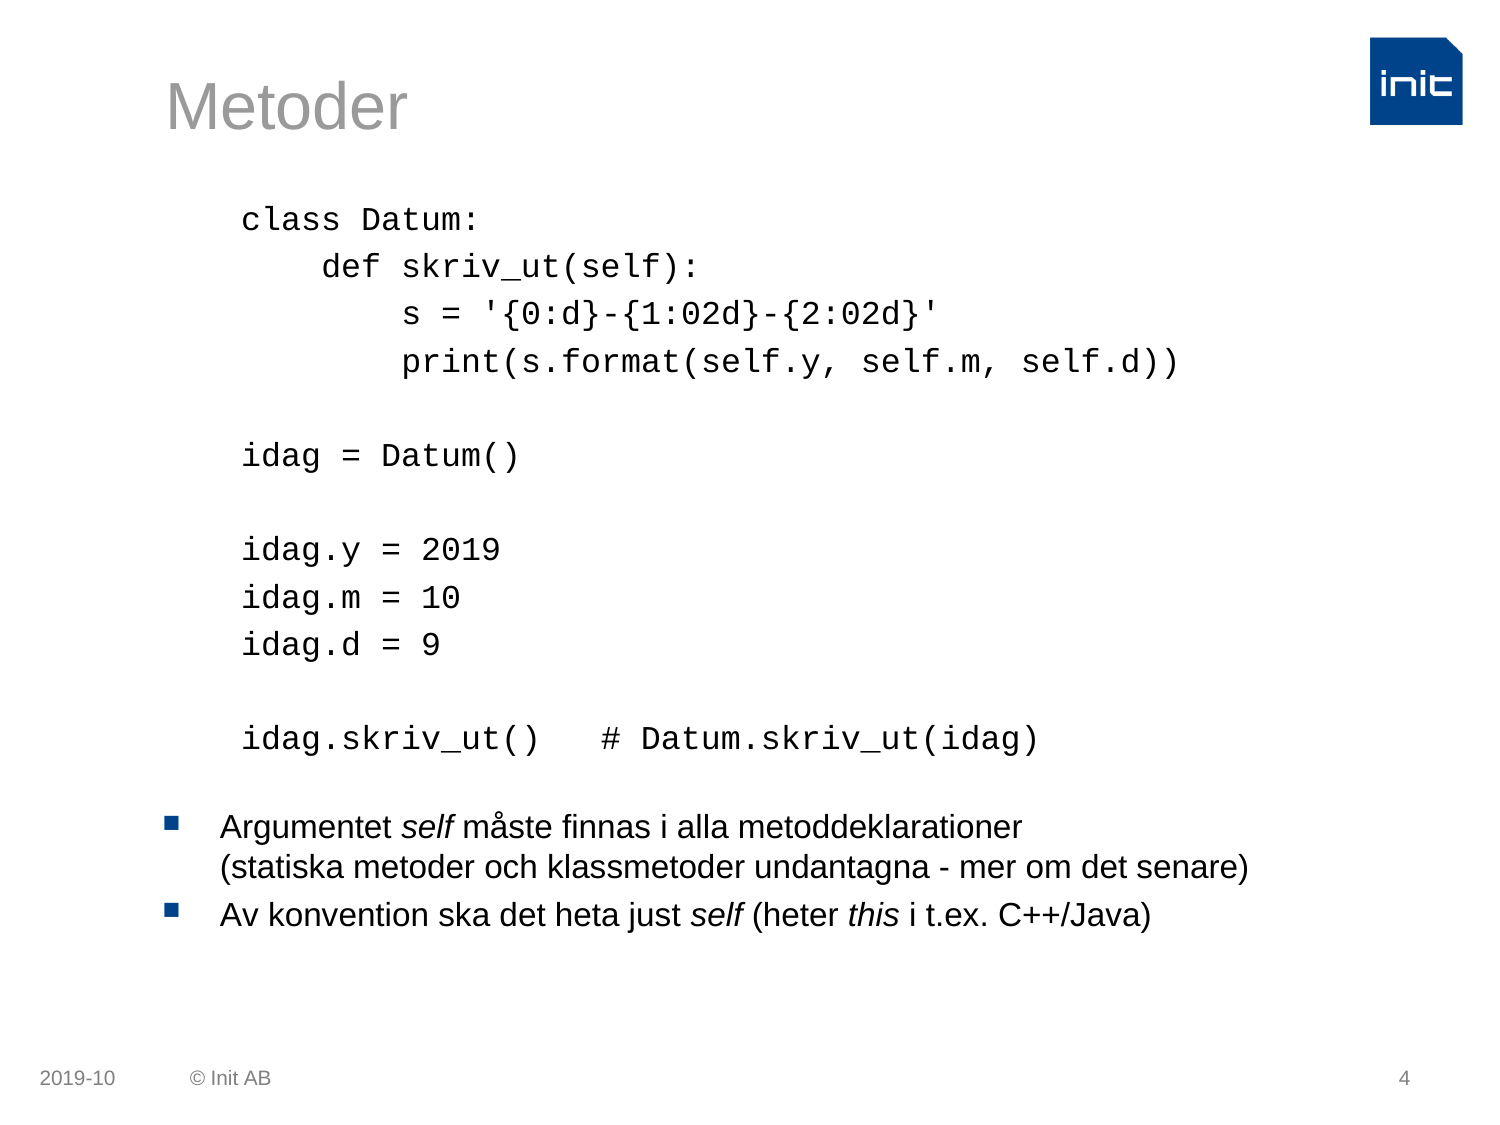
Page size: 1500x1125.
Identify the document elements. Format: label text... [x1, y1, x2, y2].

text_box class Datum: def skriv_ut(self): s = '{0:d}-{1:02d}-{2:02d}' print(s.format(self.y, self.m, self.d)) idag = Datum() idag.y = 2019 idag.m = 10 idag.d = 9 idag.skriv_ut() # Datum.skriv_ut(idag) Argumentet self måste finnas i alla metoddeklarationer (statiska metoder och klassmetoder undantagna - mer om det senare) Av konvention ska det heta just self (heter this i t.ex. C++/Java) [150, 189, 1351, 963]
text_box 2019-10 [24, 1037, 151, 1098]
text_box © Init AB [174, 1037, 1326, 1098]
text_box <nummer> [1350, 1037, 1426, 1098]
picture [1370, 37, 1463, 125]
text_box Metoder [150, 0, 1351, 151]
